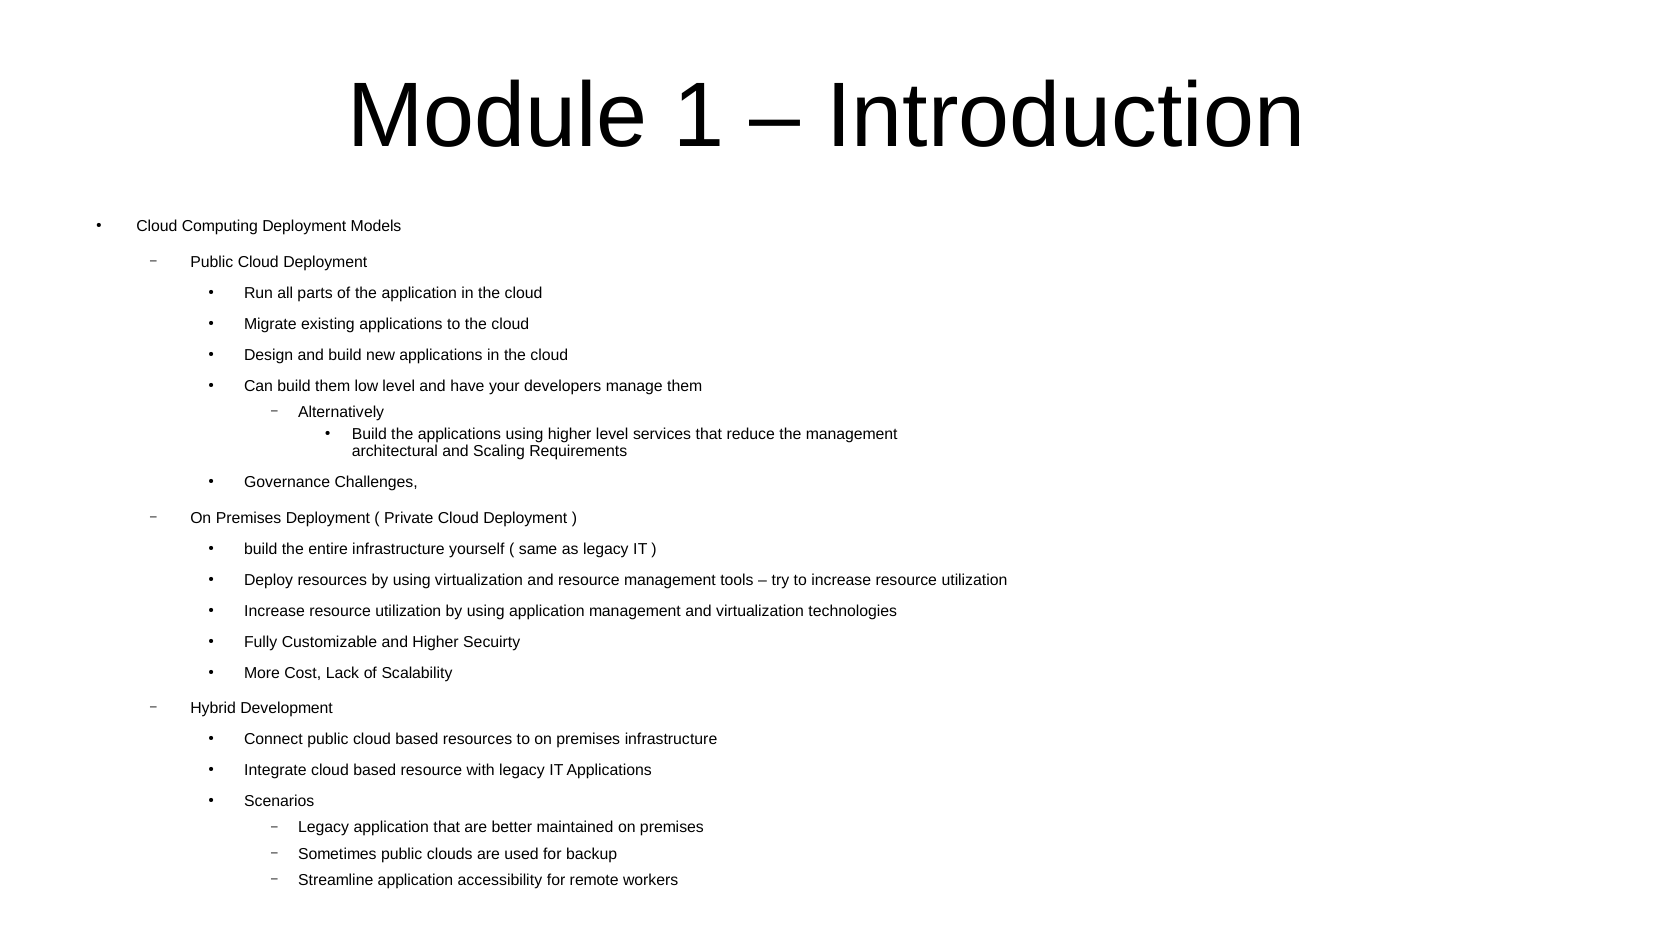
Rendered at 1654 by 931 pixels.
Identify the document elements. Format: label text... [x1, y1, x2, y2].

list Cloud Computing Deployment Models Public Cloud Deployment Run all parts of the application in the cloud Migrate existing applications to the cloud Design and build new applications in the cloud Can build them low level and have your developers manage them Alternatively Build the applications using higher level services that reduce the management architectural and Scaling Requirements Governance Challenges, On Premises Deployment ( Private Cloud Deployment ) build the entire infrastructure yourself ( same as legacy IT ) Deploy resources by using virtualization and resource management tools – try to increase resource utilization Increase resource utilization by using application management and virtualization technologies Fully Customizable and Higher Secuirty More Cost, Lack of Scalability Hybrid Development Connect public cloud based resources to on premises infrastructure Integrate cloud based resource with legacy IT Applications Scenarios Legacy application that are better maintained on premises Sometimes public clouds are used for backup Streamline application accessibility for remote workers [82, 217, 1621, 901]
title Module 1 – Introduction [82, 37, 1571, 193]
